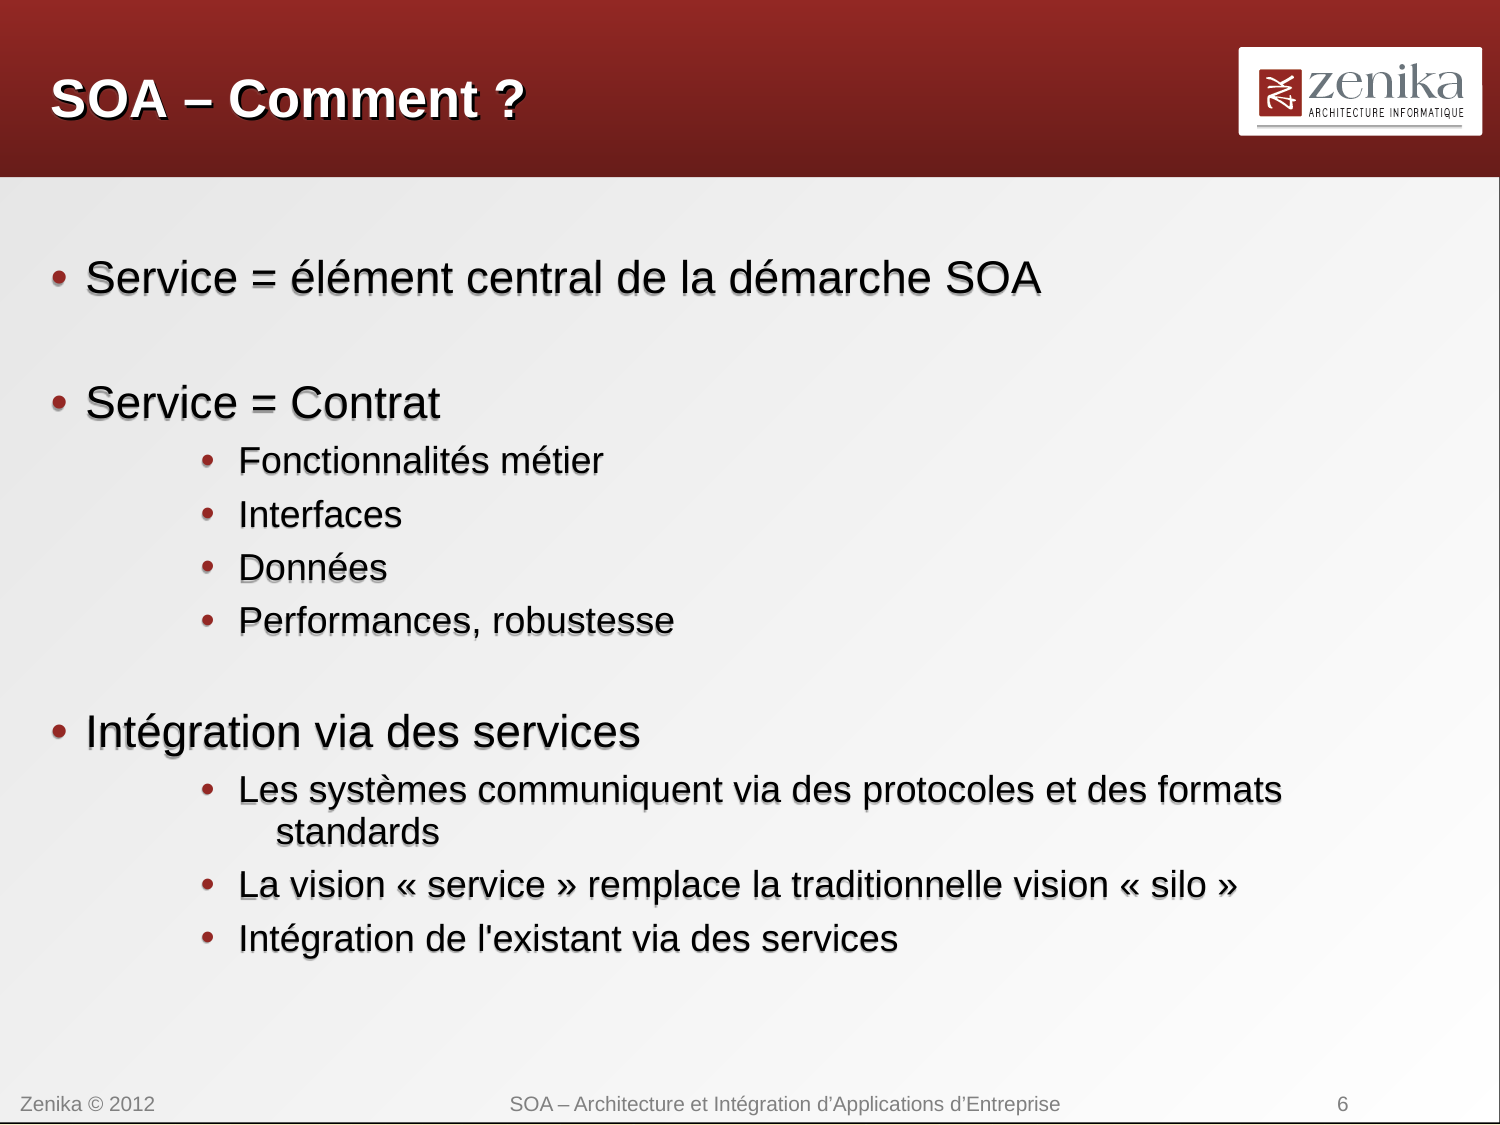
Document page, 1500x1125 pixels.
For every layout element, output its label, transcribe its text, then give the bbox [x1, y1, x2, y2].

title SOA – Comment ? [50, 15, 1206, 180]
list Service = élément central de la démarche SOA Service = Contrat Fonctionnalités métier Interfaces Données Performances, robustesse Intégration via des services Les systèmes communiquent via des protocoles et des formats standards La vision « service » remplace la traditionnelle vision « silo » Intégration de l'existant via des services [50, 249, 1435, 1079]
